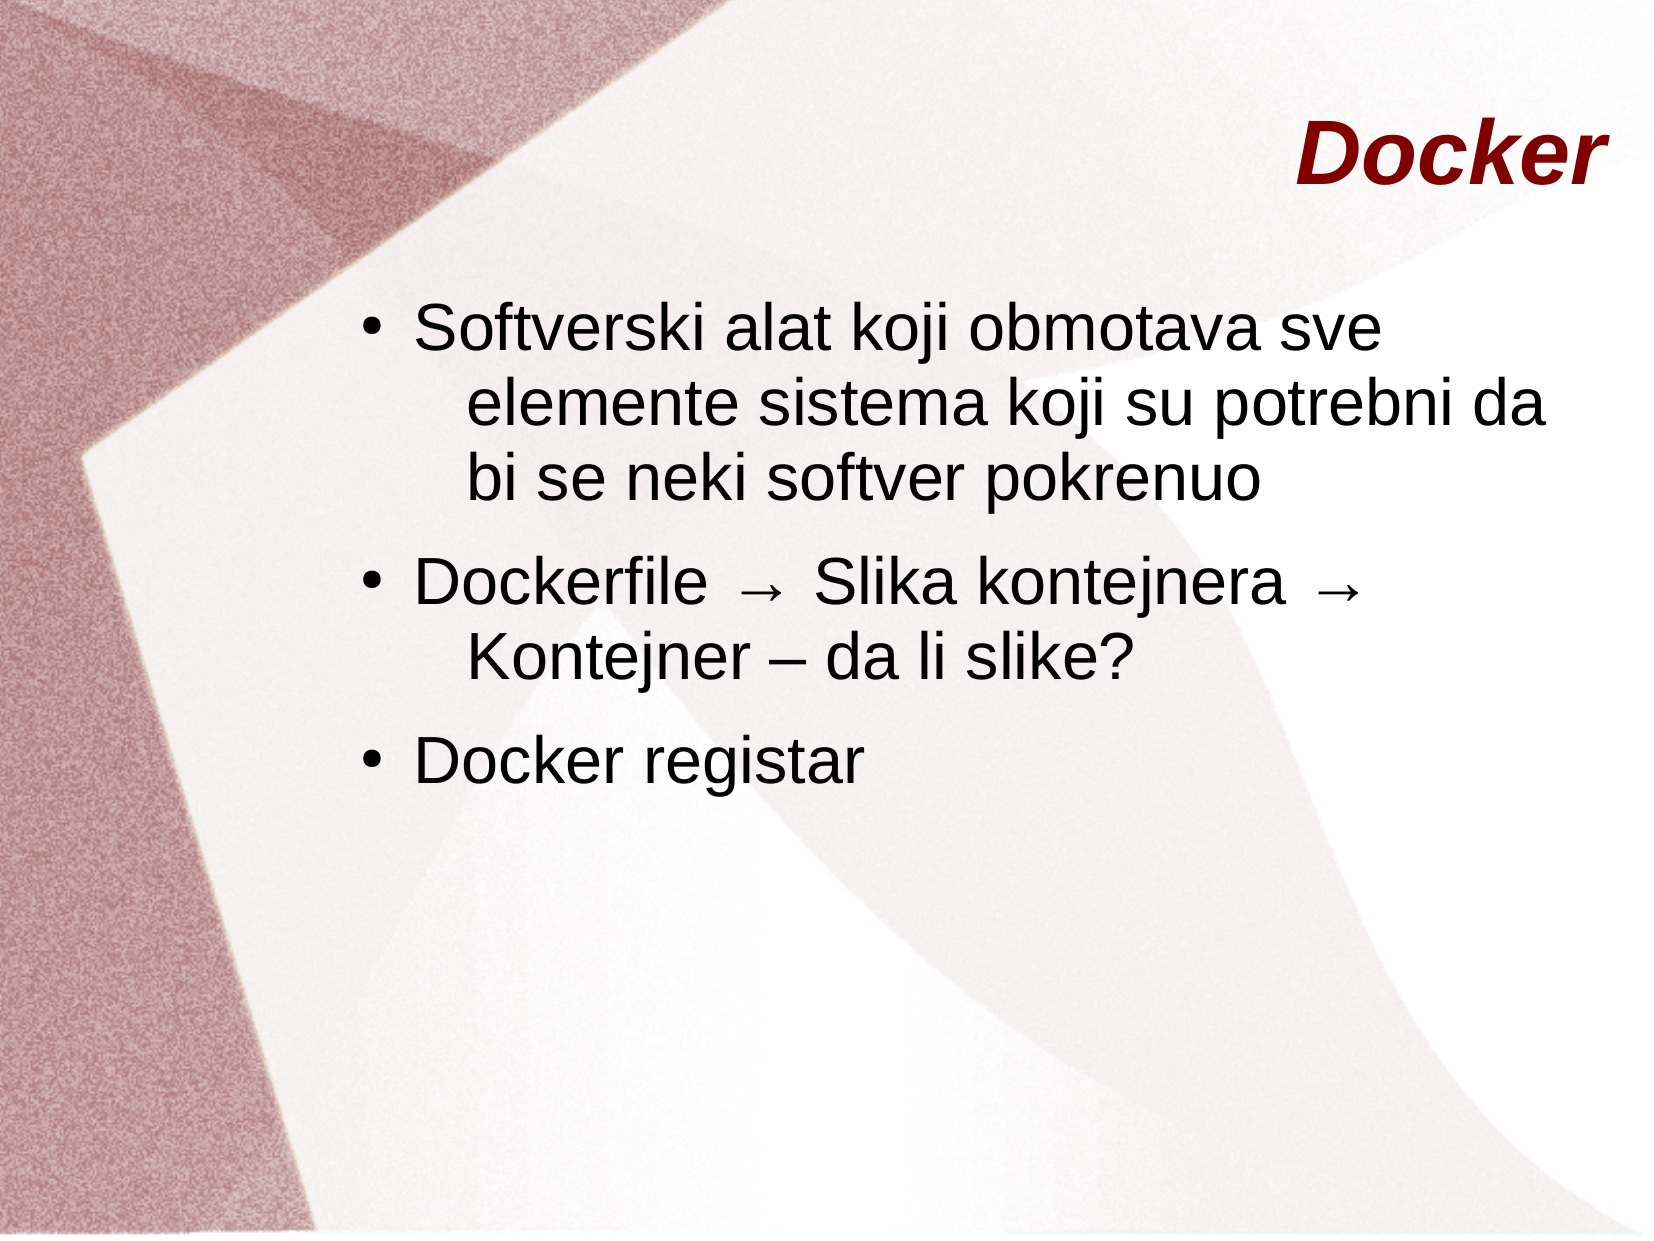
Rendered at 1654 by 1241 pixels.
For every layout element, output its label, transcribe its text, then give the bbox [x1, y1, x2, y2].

list Softverski alat koji obmotava sve elemente sistema koji su potrebni da bi se neki softver pokrenuo Dockerfile → Slika kontejnera → Kontejner – da li slike? Docker registar [324, 290, 1601, 901]
title Docker [596, 56, 1607, 250]
picture [0, 0, 1654, 1241]
